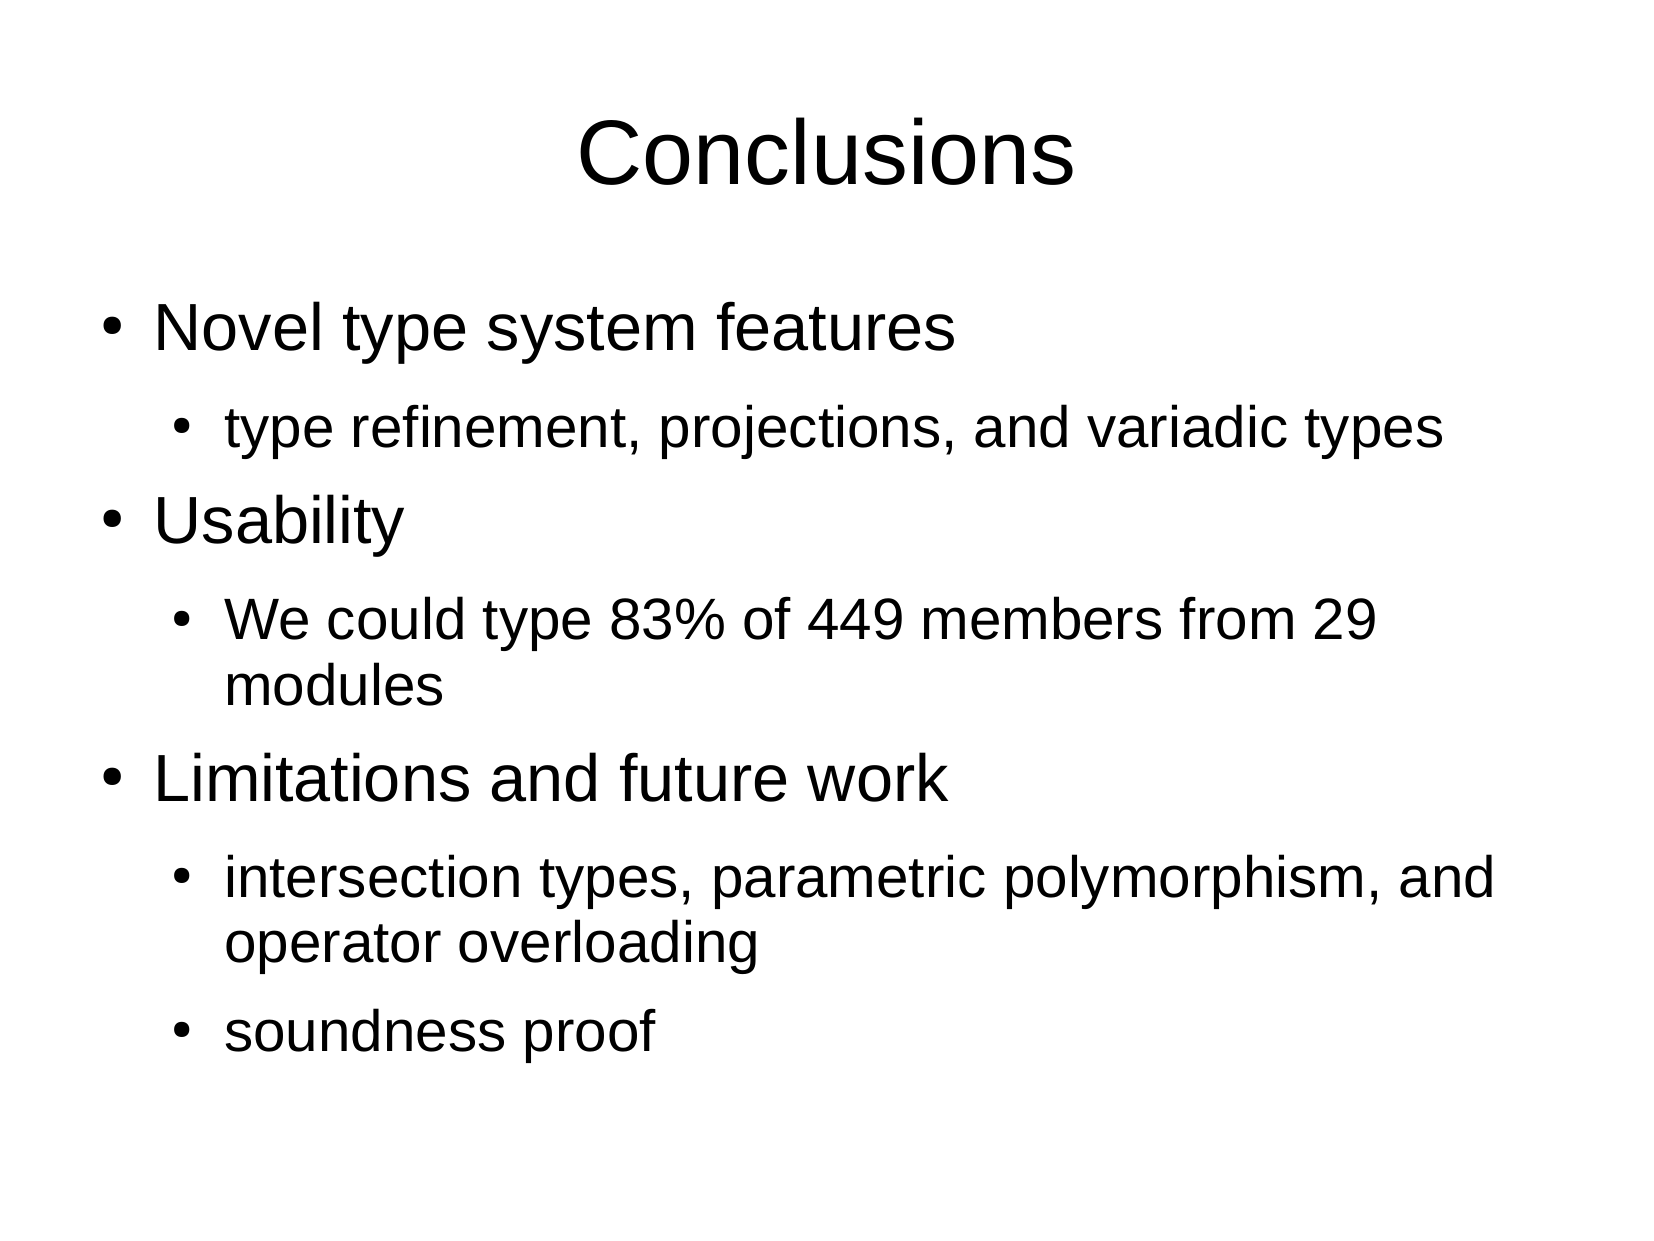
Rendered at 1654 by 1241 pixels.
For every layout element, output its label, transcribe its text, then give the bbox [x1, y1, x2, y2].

list Novel type system features type refinement, projections, and variadic types Usability We could type 83% of 449 members from 29 modules Limitations and future work intersection types, parametric polymorphism, and operator overloading soundness proof [82, 290, 1571, 1111]
title Conclusions [82, 49, 1571, 257]
